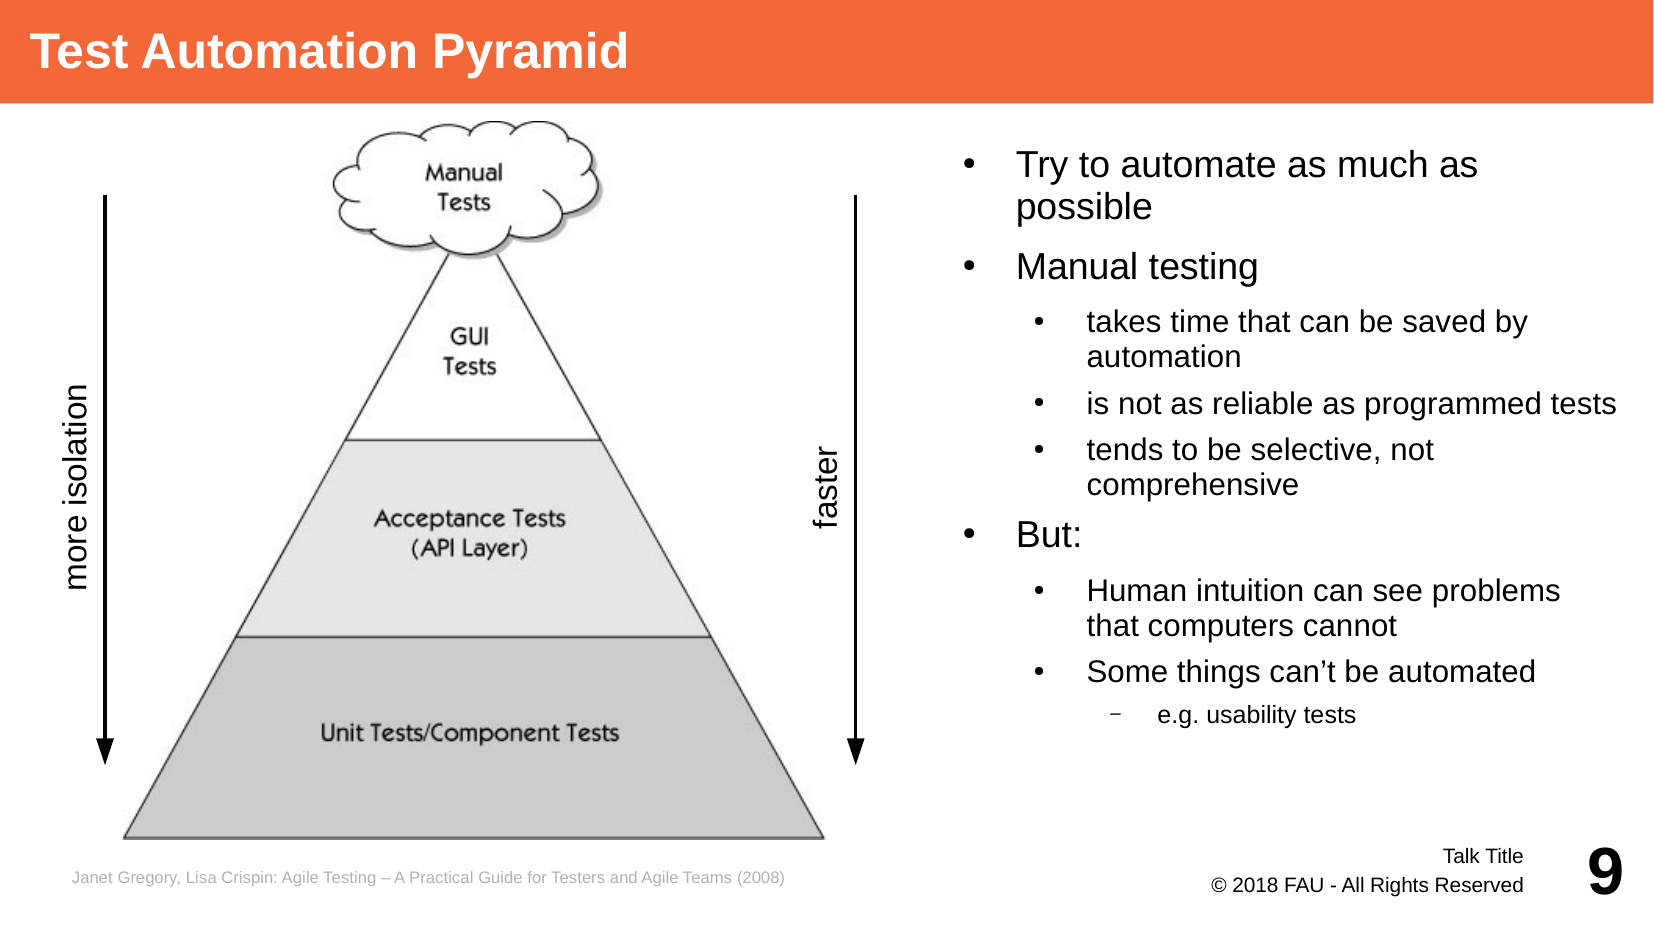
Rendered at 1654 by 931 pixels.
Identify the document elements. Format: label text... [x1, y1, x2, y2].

list Try to automate as much as possible Manual testing takes time that can be saved by automation is not as reliable as programmed tests tends to be selective, not comprehensive But: Human intuition can see problems that computers cannot Some things can’t be automated e.g. usability tests [945, 143, 1621, 823]
text_box more isolation [44, 315, 106, 661]
title Test Automation Pyramid [0, 0, 1654, 104]
text_box Janet Gregory, Lisa Crispin: Agile Testing – A Practical Guide for Testers and Agile Teams (2008) [60, 856, 1006, 899]
text_box faster [795, 315, 856, 661]
picture [122, 121, 826, 841]
